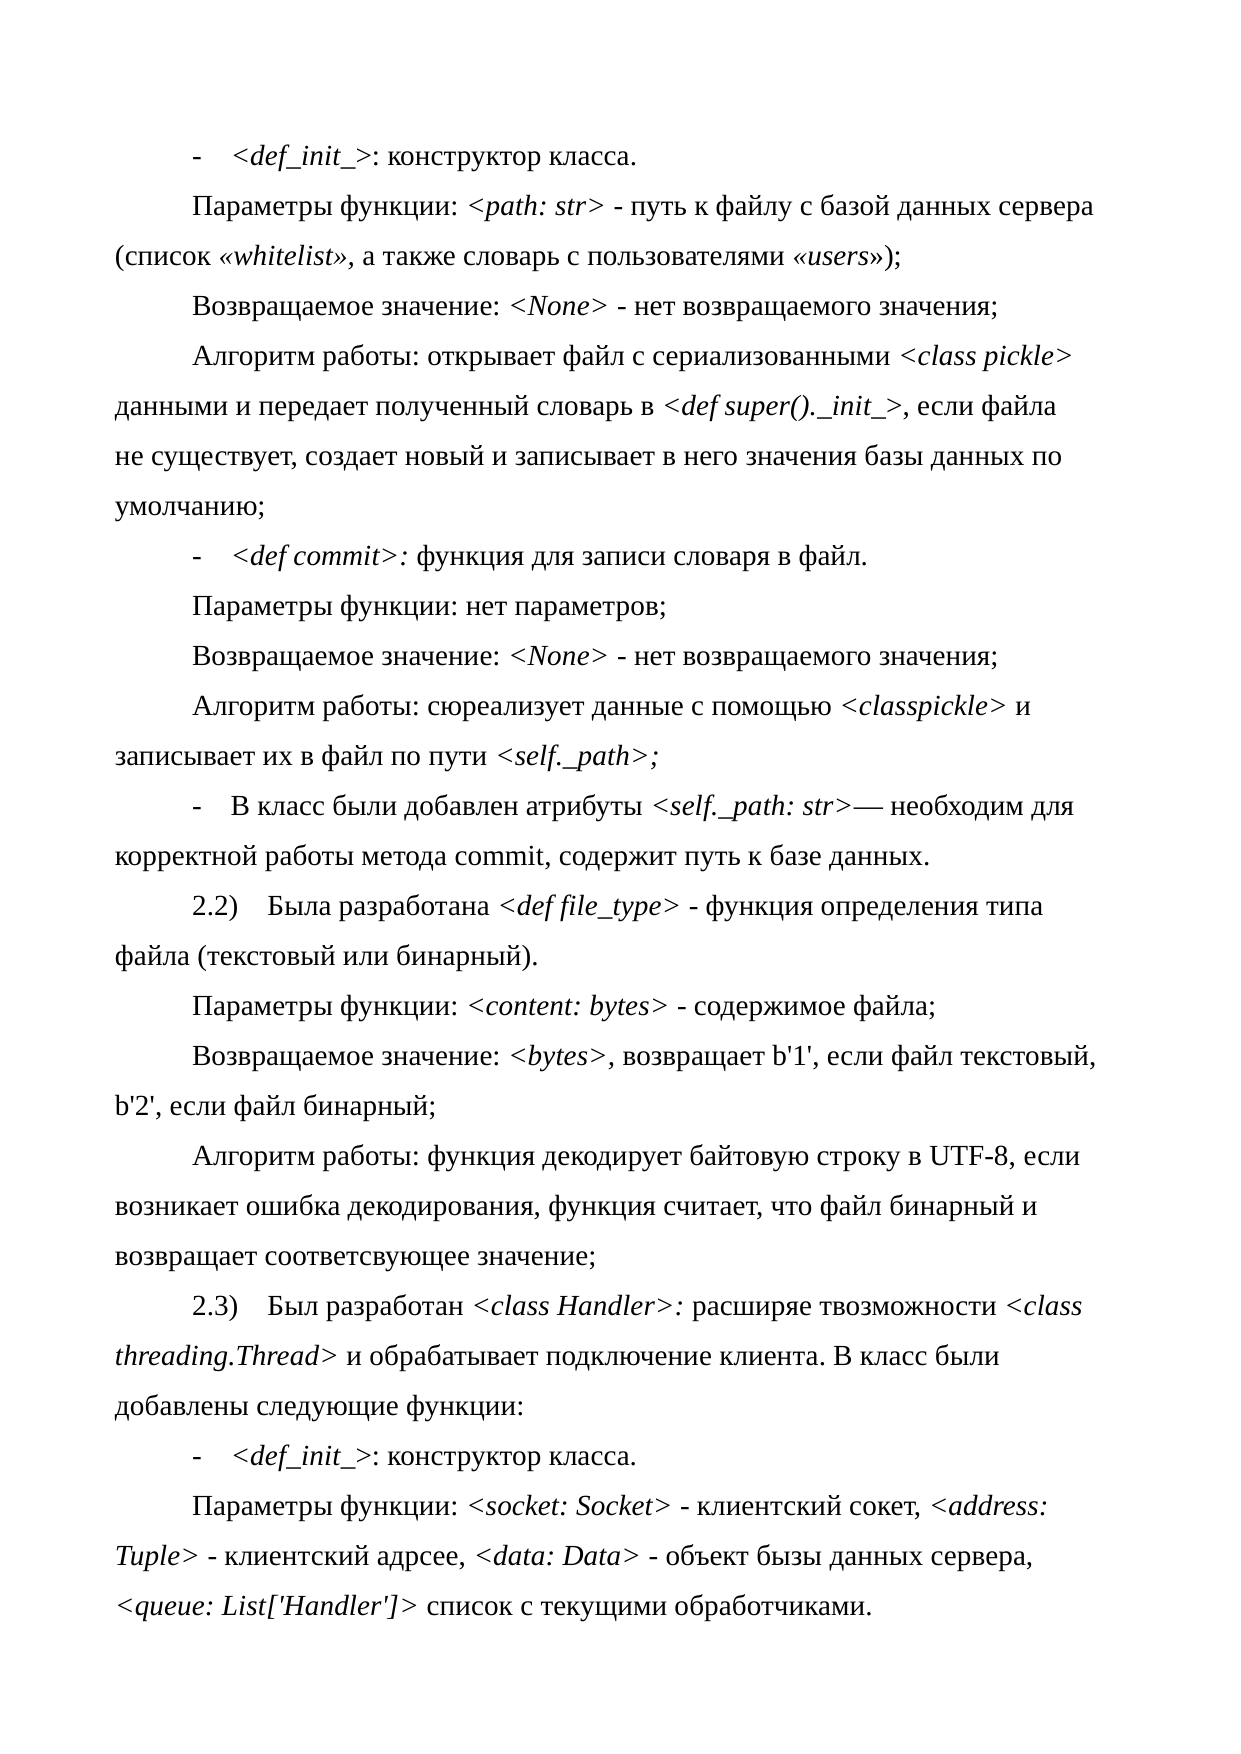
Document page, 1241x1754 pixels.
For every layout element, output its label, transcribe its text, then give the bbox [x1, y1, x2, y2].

text_box - <def_init_>: конструктор класса. Параметры функции: <path: str> - путь к файлу с базой данных сервера (список «whitelist», а также словарь с пользователями «users»); Возвращаемое значение: <None> - нет возвращаемого значения; Алгоритм работы: открывает файл с сериализованными <class pickle> данными и передает полученный словарь в <def super()._init_>, если файла не существует, создает новый и записывает в него значения базы данных по умолчанию; - <def commit>: функция для записи словаря в файл. Параметры функции: нет параметров; Возвращаемое значение: <None> - нет возвращаемого значения; Алгоритм работы: сюреализует данные с помощью <classpickle> и записывает их в файл по пути <self._path>; - В класс были добавлен атрибуты <self._path: str>— необходим для корректной работы метода commit, содержит путь к базе данных. 2.2) Была разработана <def file_type> - функция определения типа файла (текстовый или бинарный). Параметры функции: <content: bytes> - содержимое файла; Возвращаемое значение: <bytes>, возвращает b'1', если файл текстовый, b'2', если файл бинарный; Алгоритм работы: функция декодирует байтовую строку в UTF-8, если возникает ошибка декодирования, функция считает, что файл бинарный и возвращает соответсвующее значение; 2.3) Был разработан <class Handler>: расширяе твозможности <class threading.Thread> и обрабатывает подключение клиента. В класс были добавлены следующие функции: - <def_init_>: конструктор класса. Параметры функции: <socket: Socket> - клиентский сокет, <address: Tuple> - клиентский адрсее, <data: Data> - объект бызы данных сервера, <queue: List['Handler']> список с текущими обработчиками. [115, 121, 1104, 1613]
